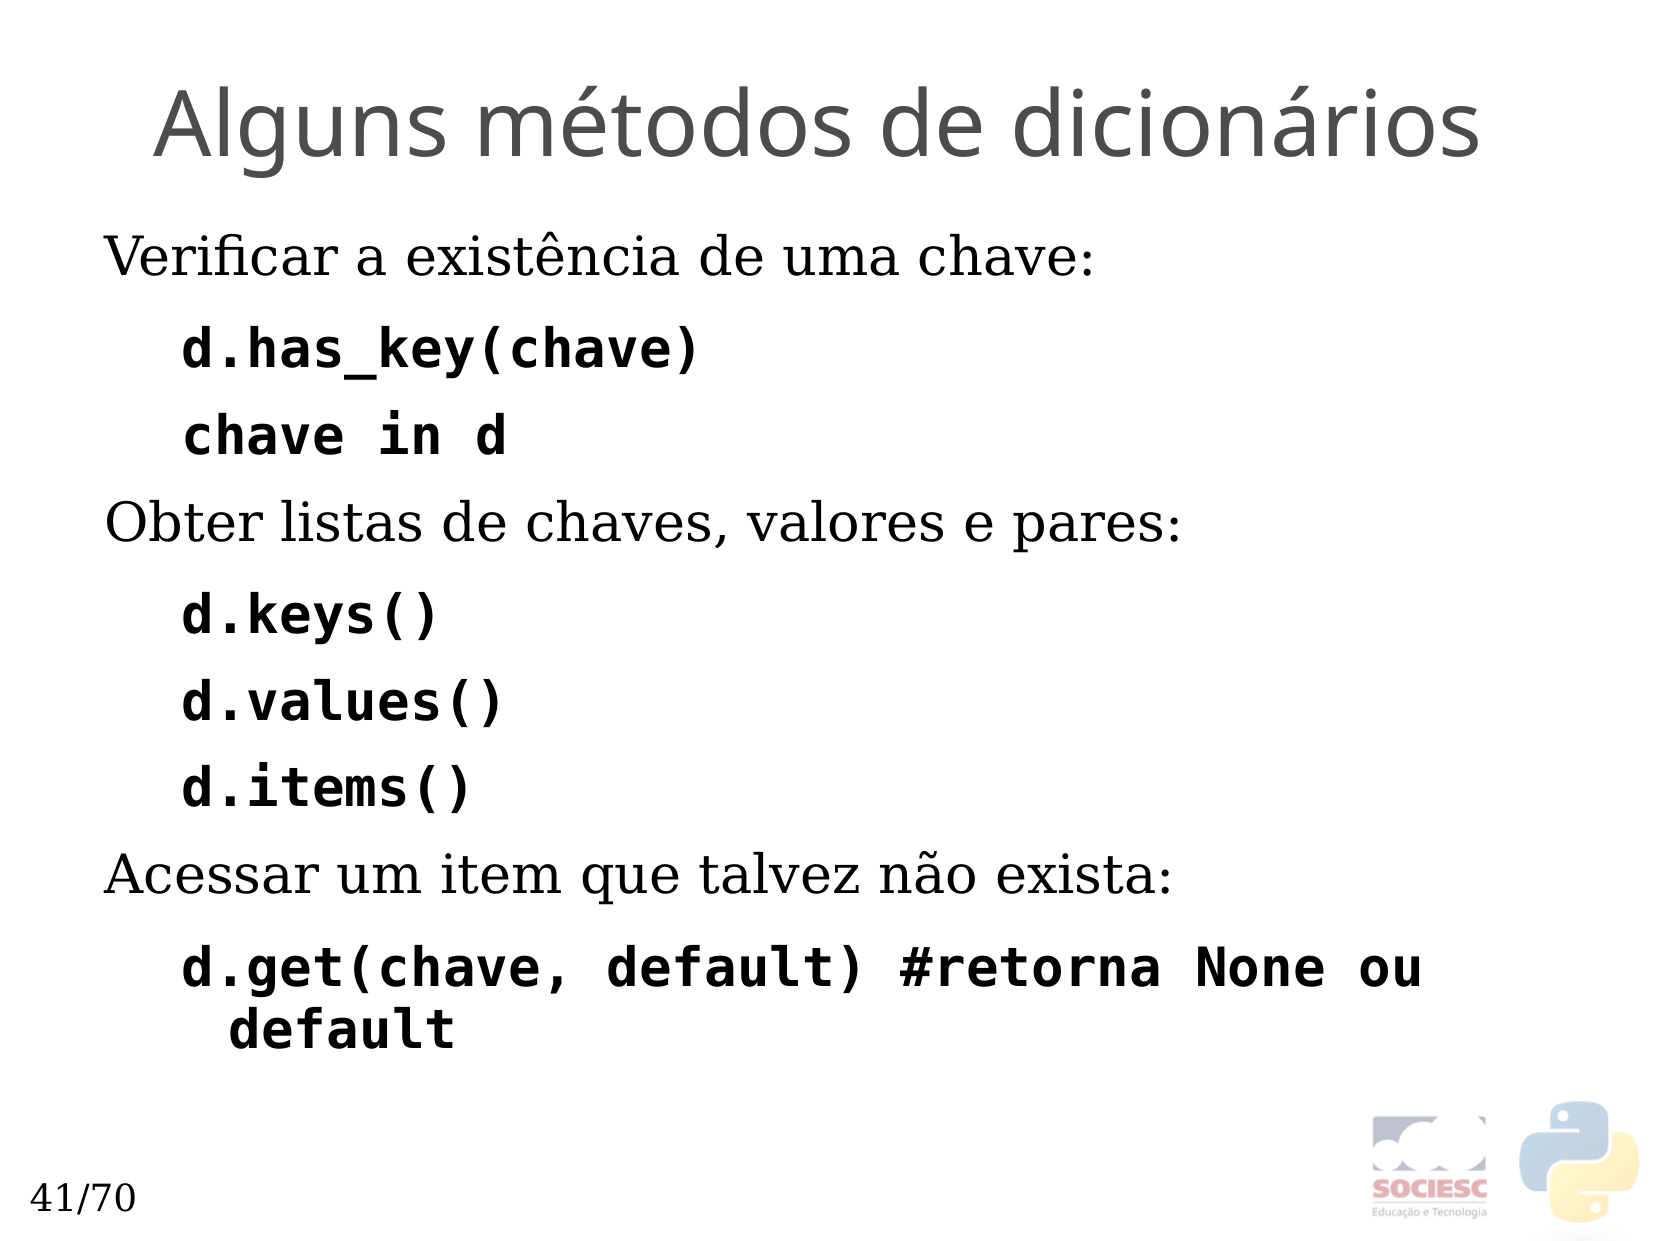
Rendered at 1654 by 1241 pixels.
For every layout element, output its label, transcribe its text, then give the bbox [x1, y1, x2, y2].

title Alguns métodos de dicionários [75, 17, 1564, 226]
picture [1340, 1084, 1654, 1241]
list Verificar a existência de uma chave: d.has_key(chave) chave in d Obter listas de chaves, valores e pares: d.keys() d.values() d.items() Acessar um item que talvez não exista: d.get(chave, default) #retorna None ou default [86, 225, 1576, 1088]
